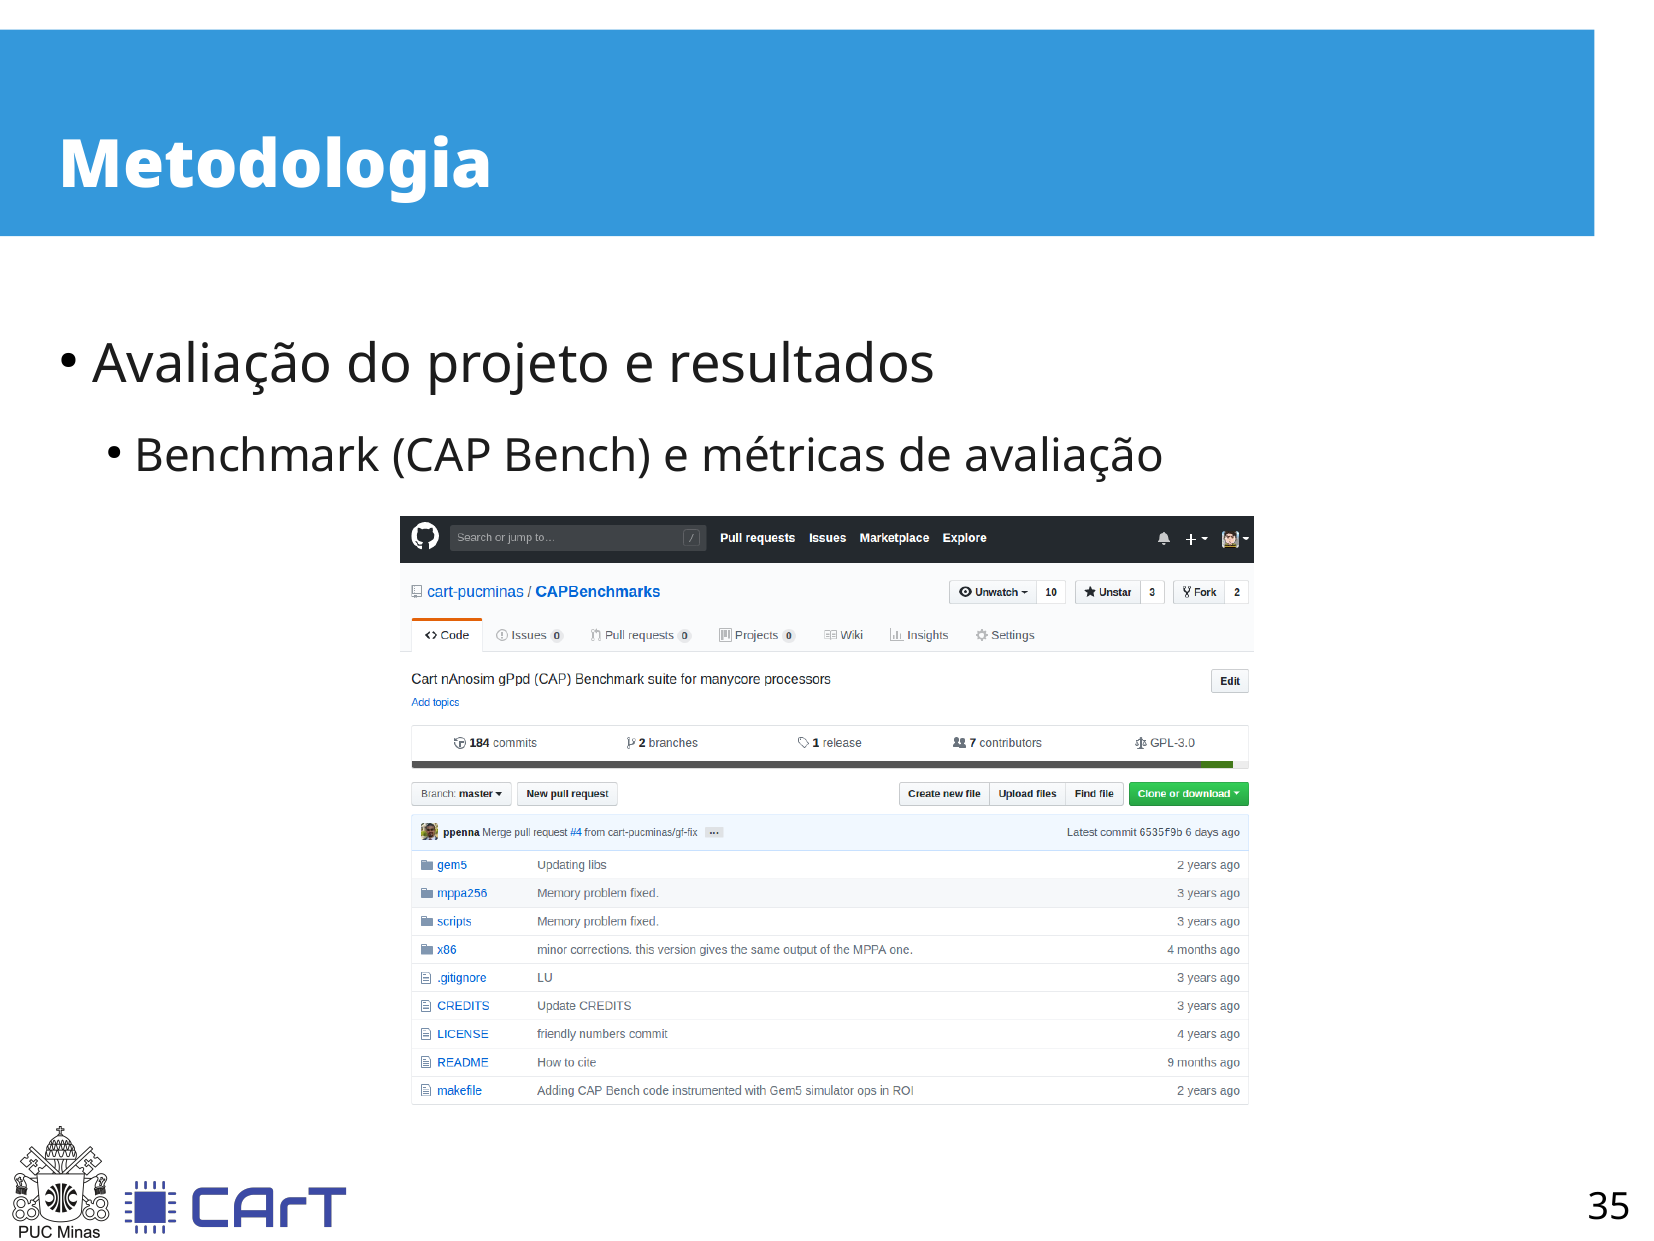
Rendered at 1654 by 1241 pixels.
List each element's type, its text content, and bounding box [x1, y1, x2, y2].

picture [0, 1126, 119, 1241]
picture [400, 516, 1254, 1108]
title Metodologia [59, 59, 1595, 207]
picture [124, 1181, 347, 1235]
list Avaliação do projeto e resultados Benchmark (CAP Bench) e métricas de avaliação [59, 324, 1565, 1093]
